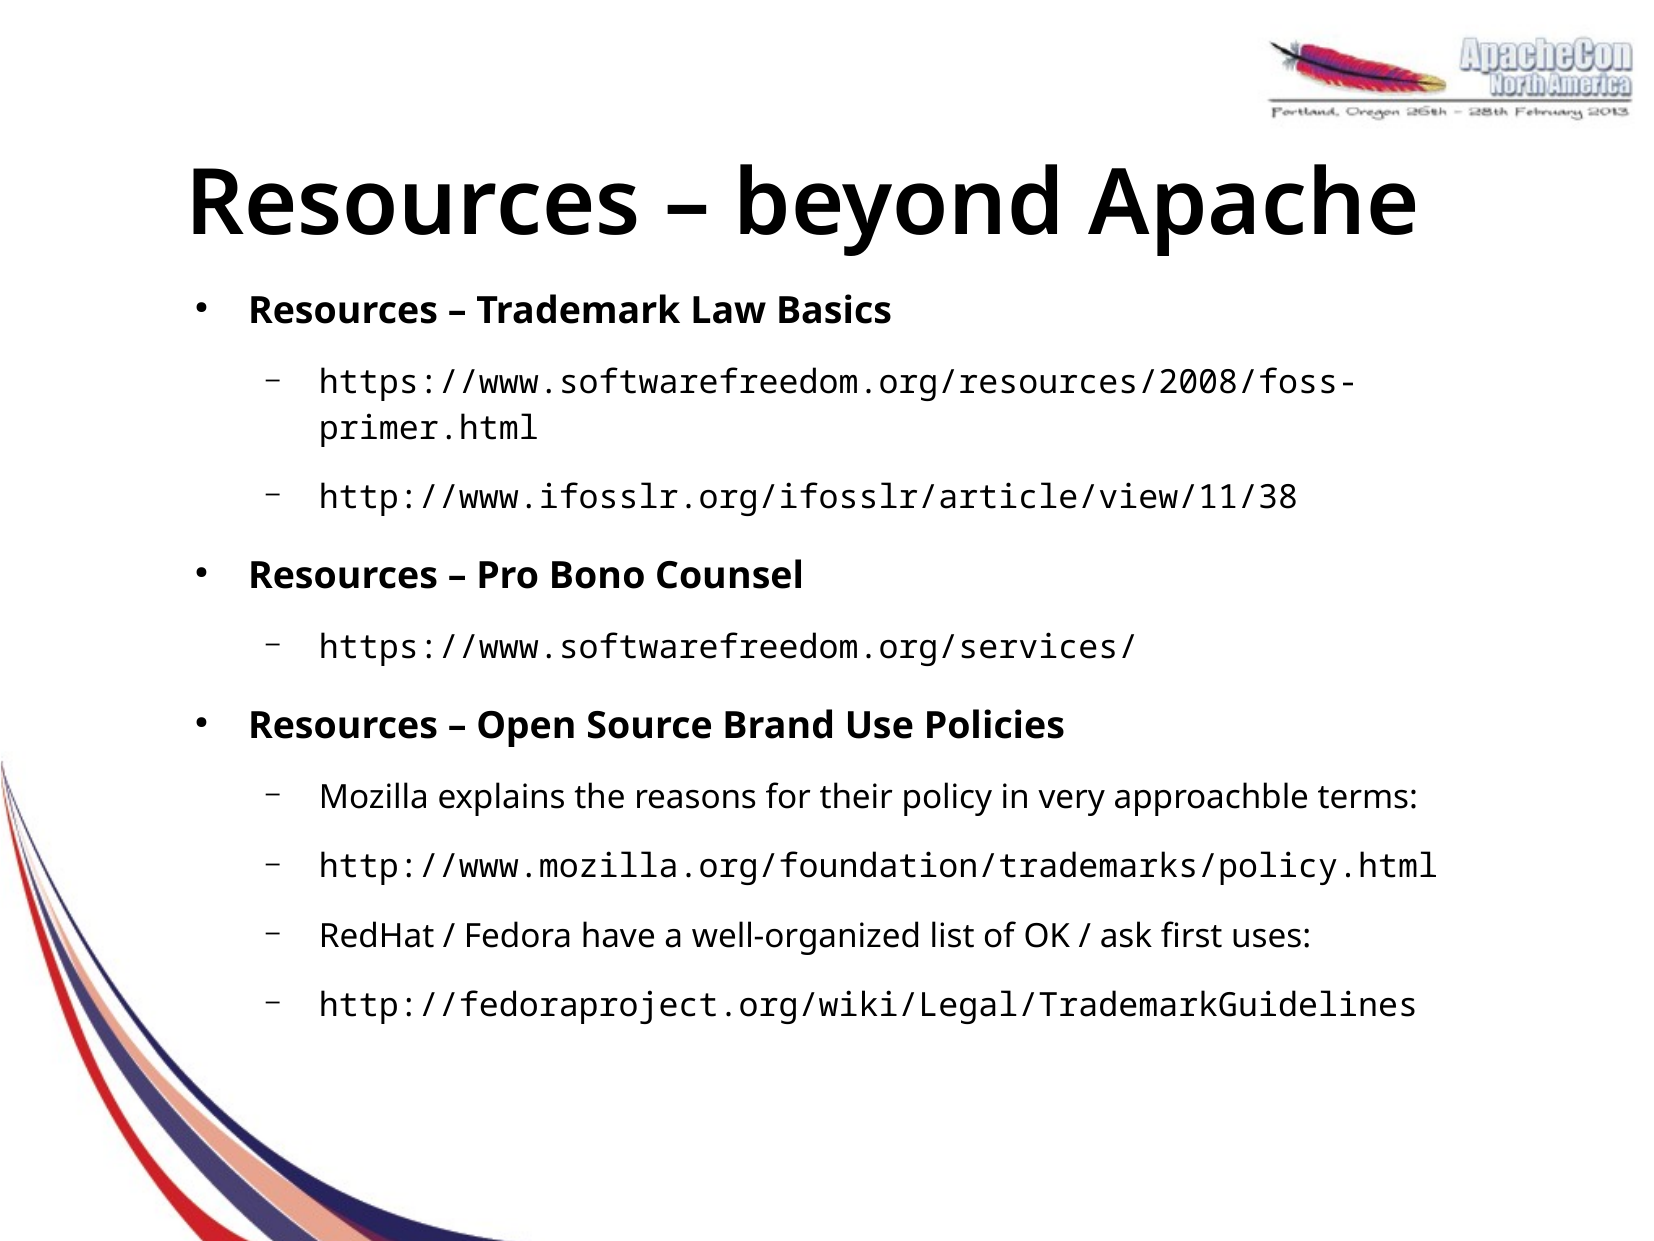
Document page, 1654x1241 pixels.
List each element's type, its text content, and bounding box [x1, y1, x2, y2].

picture [0, 0, 1654, 1241]
title Resources – beyond Apache [177, 134, 1536, 262]
list Resources – Trademark Law Basics https://www.softwarefreedom.org/resources/2008/foss-primer.html http://www.ifosslr.org/ifosslr/article/view/11/38 Resources – Pro Bono Counsel https://www.softwarefreedom.org/services/ Resources – Open Source Brand Use Policies Mozilla explains the reasons for their policy in very approachble terms: http://www.mozilla.org/foundation/trademarks/policy.html RedHat / Fedora have a well-organized list of OK / ask first uses: http://fedoraproject.org/wiki/Legal/TrademarkGuidelines [177, 283, 1536, 1004]
